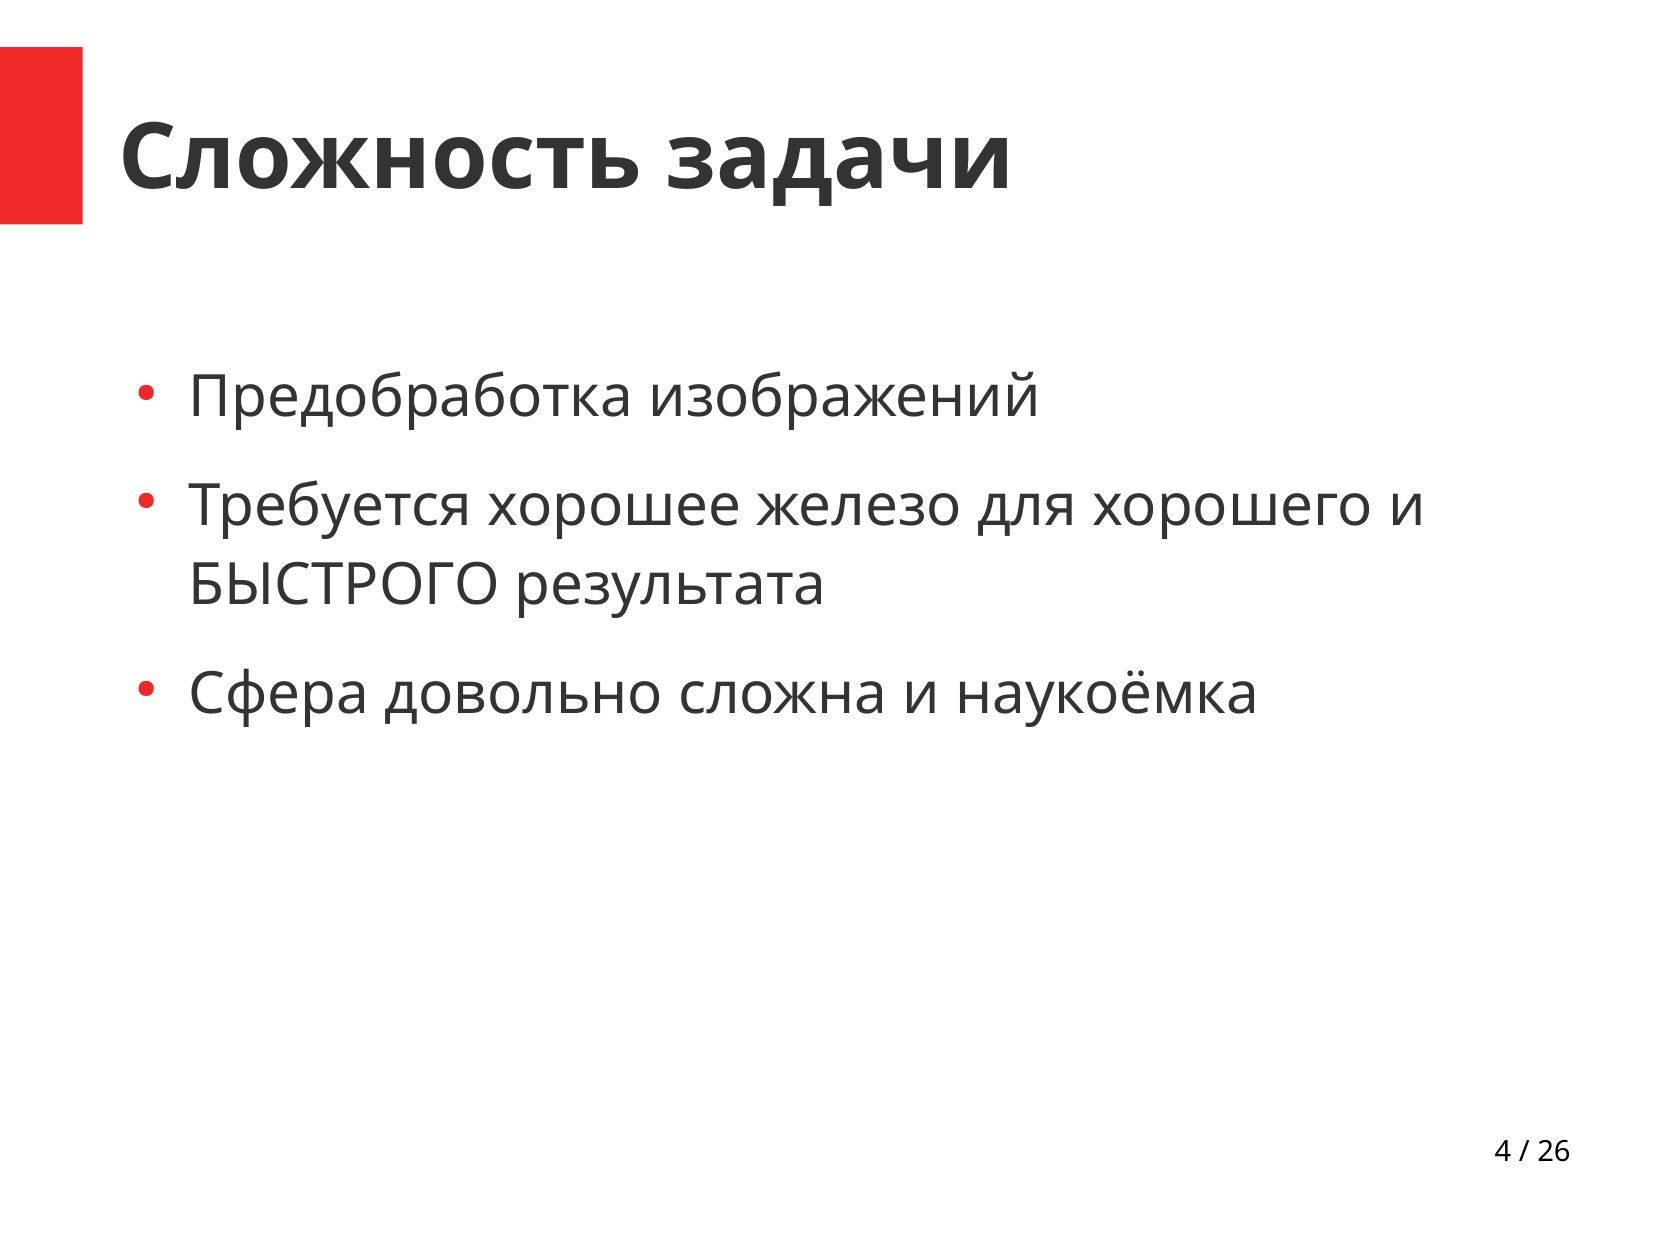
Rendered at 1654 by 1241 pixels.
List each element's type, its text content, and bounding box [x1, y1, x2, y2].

title Сложность задачи [118, 49, 1571, 257]
list Предобработка изображений Требуется хорошее железо для хорошего и БЫСТРОГО результата Сфера довольно сложна и наукоёмка [118, 354, 1536, 1074]
